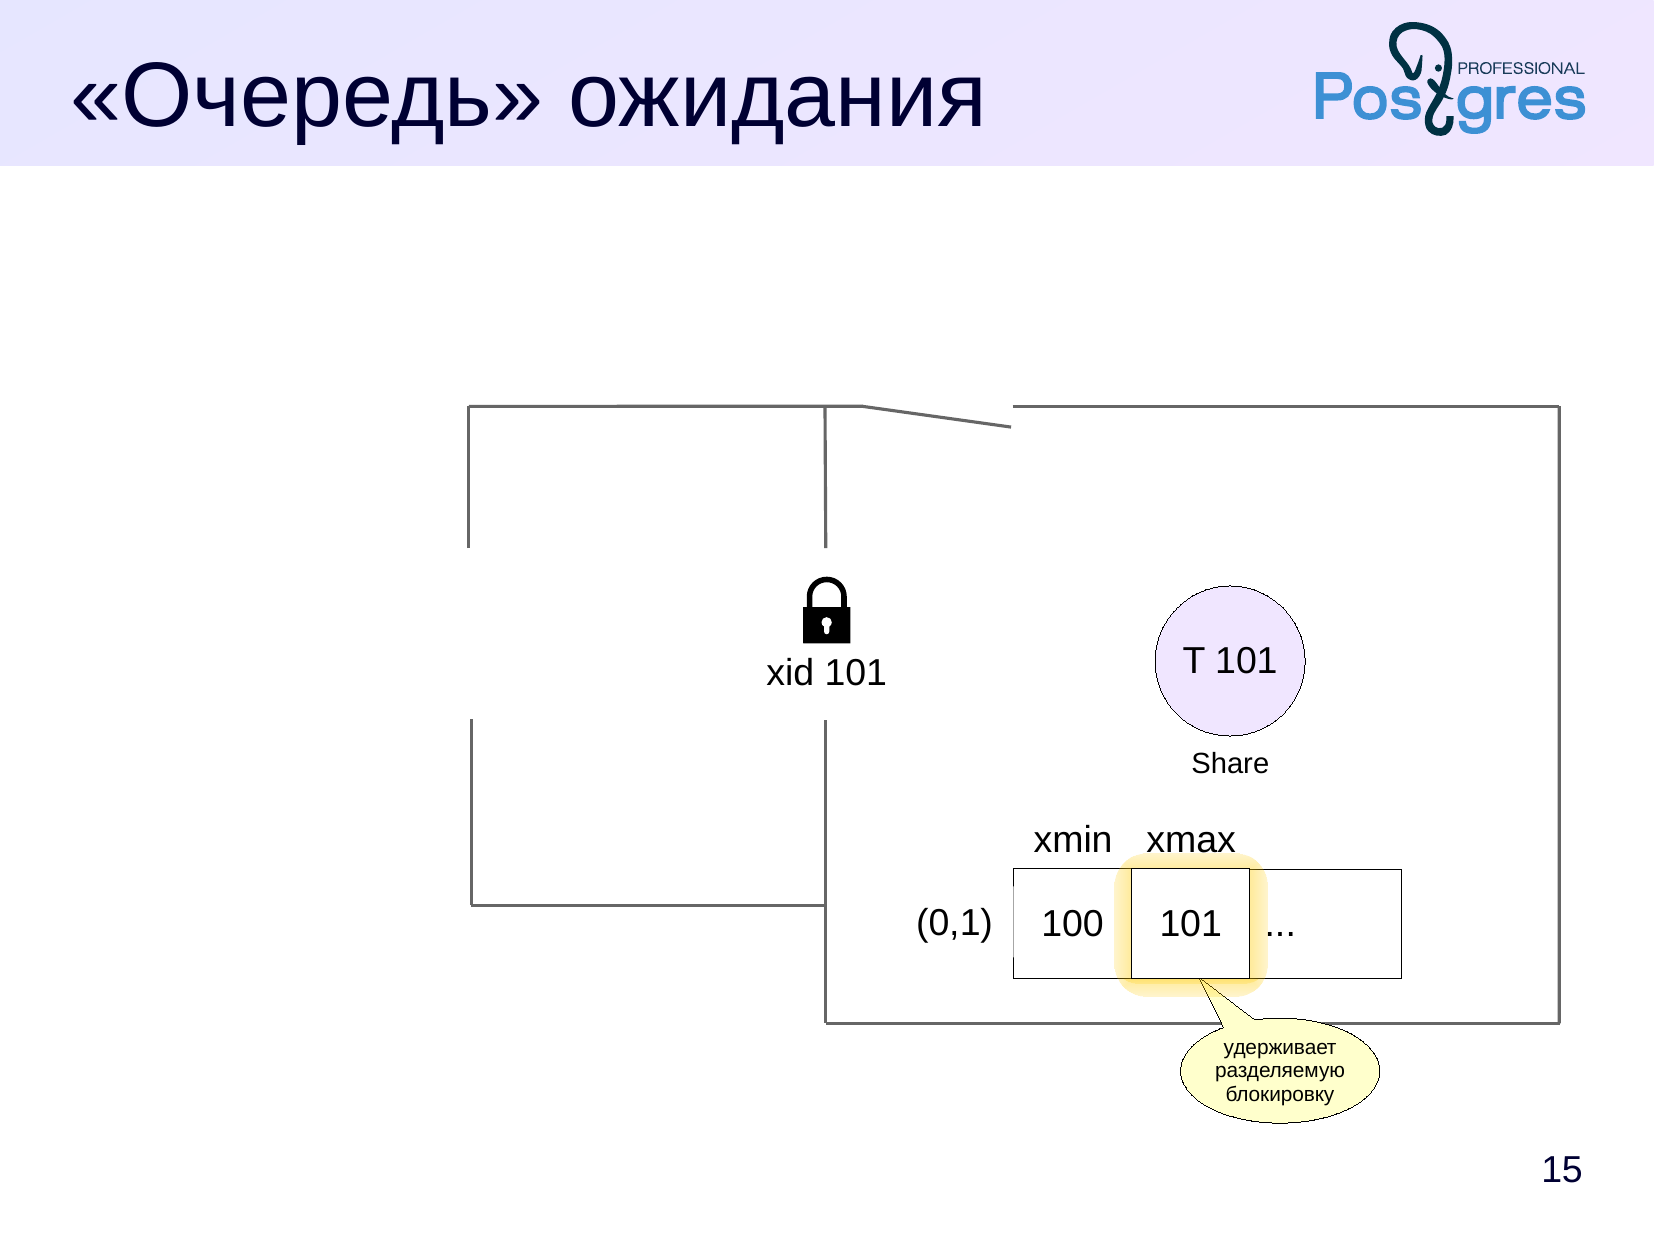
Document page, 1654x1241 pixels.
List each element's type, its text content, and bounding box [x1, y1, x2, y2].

text_box (0,1) [895, 886, 1014, 958]
text_box ... [1264, 869, 1402, 979]
title «Очередь» ожидания [70, 43, 1241, 147]
text_box удерживает разделяемую блокировку [1180, 997, 1380, 1124]
text_box [821, 617, 832, 635]
text_box 101 [1131, 868, 1250, 979]
picture [803, 576, 851, 637]
text_box xmax [1132, 803, 1251, 856]
text_box xid 101 [741, 637, 913, 708]
text_box [1114, 853, 1268, 997]
text_box xmin [1014, 803, 1132, 868]
text_box Share [1176, 739, 1285, 788]
text_box 100 [1013, 868, 1119, 979]
text_box T 101 [1155, 585, 1306, 737]
